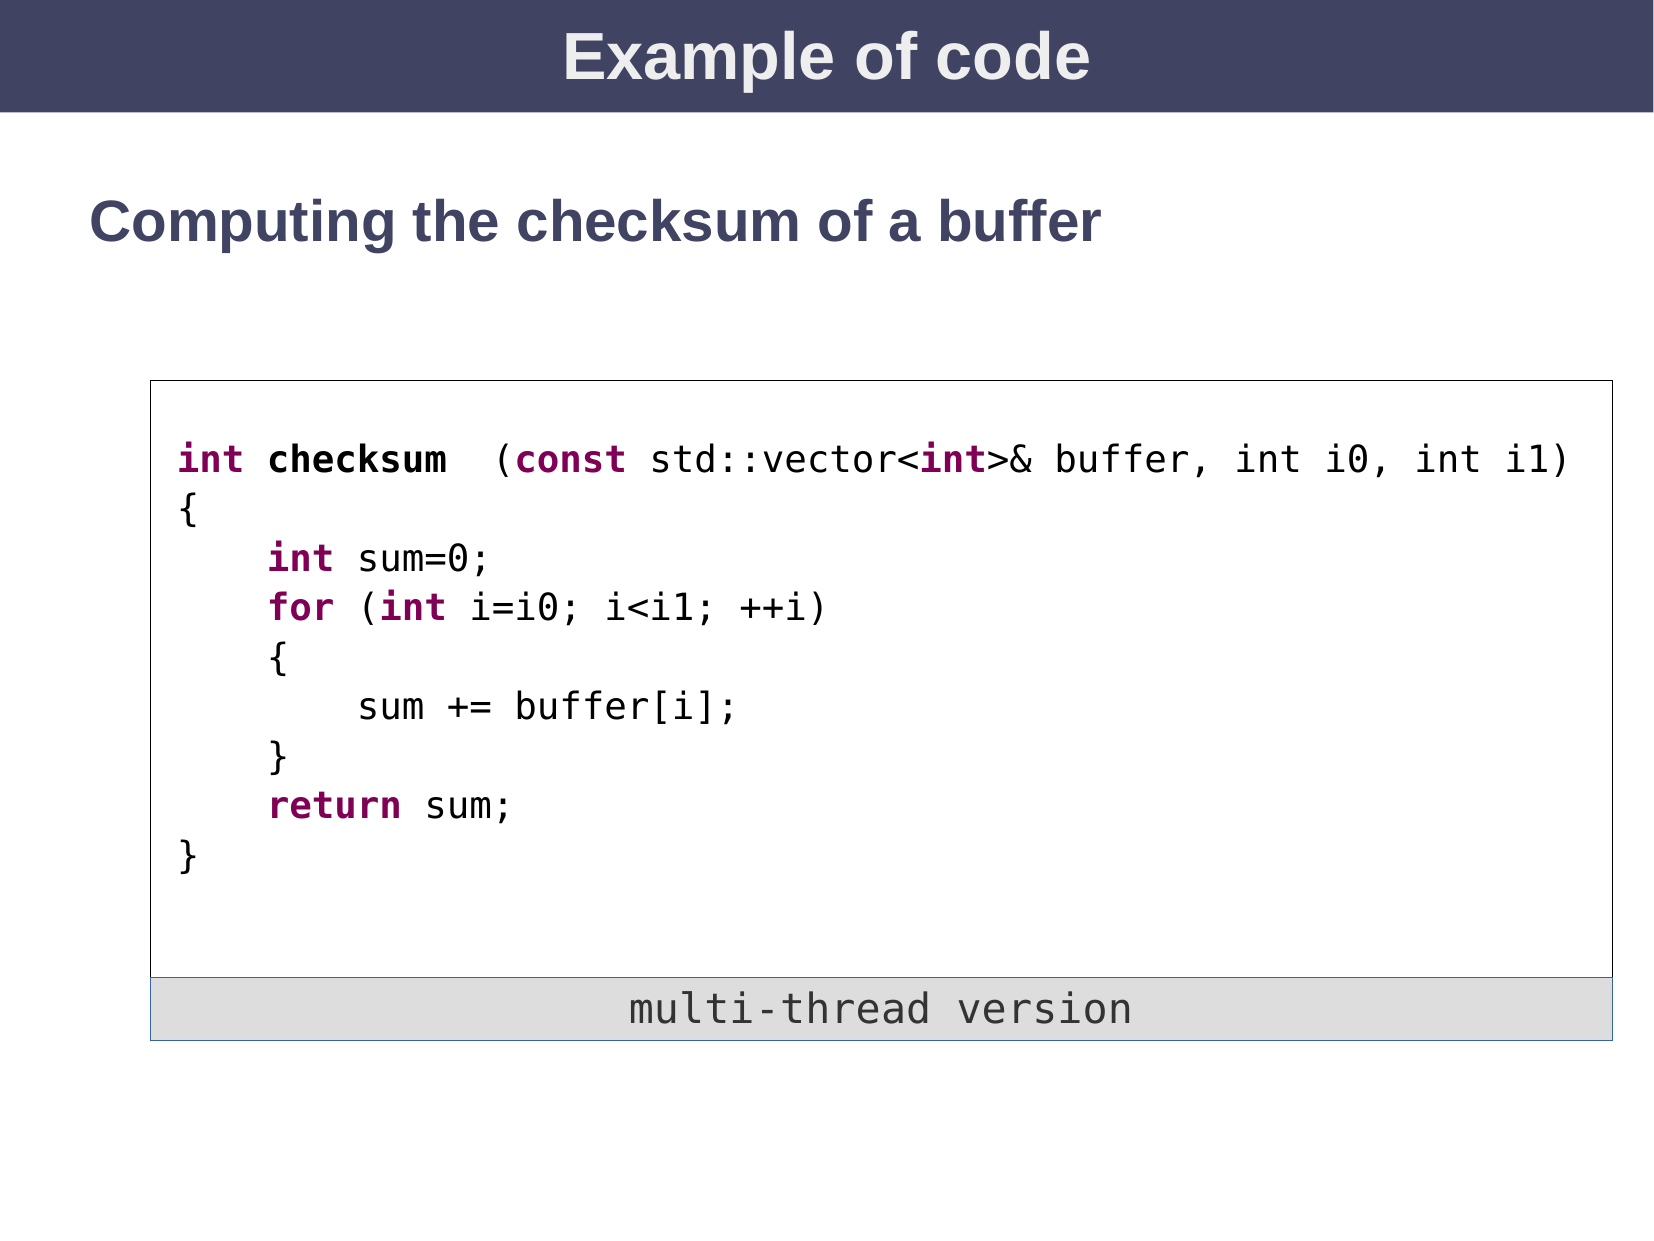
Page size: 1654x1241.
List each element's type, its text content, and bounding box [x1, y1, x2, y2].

text_box multi-thread version [150, 977, 1613, 1041]
text_box Computing the checksum of a buffer [75, 181, 1619, 338]
text_box int checksum (const std::vector<int>& buffer, int i0, int i1) { int sum=0; for (int i=i0; i<i1; ++i) { sum += buffer[i]; } return sum; } [150, 380, 1613, 977]
text_box Example of code [0, 0, 1654, 113]
